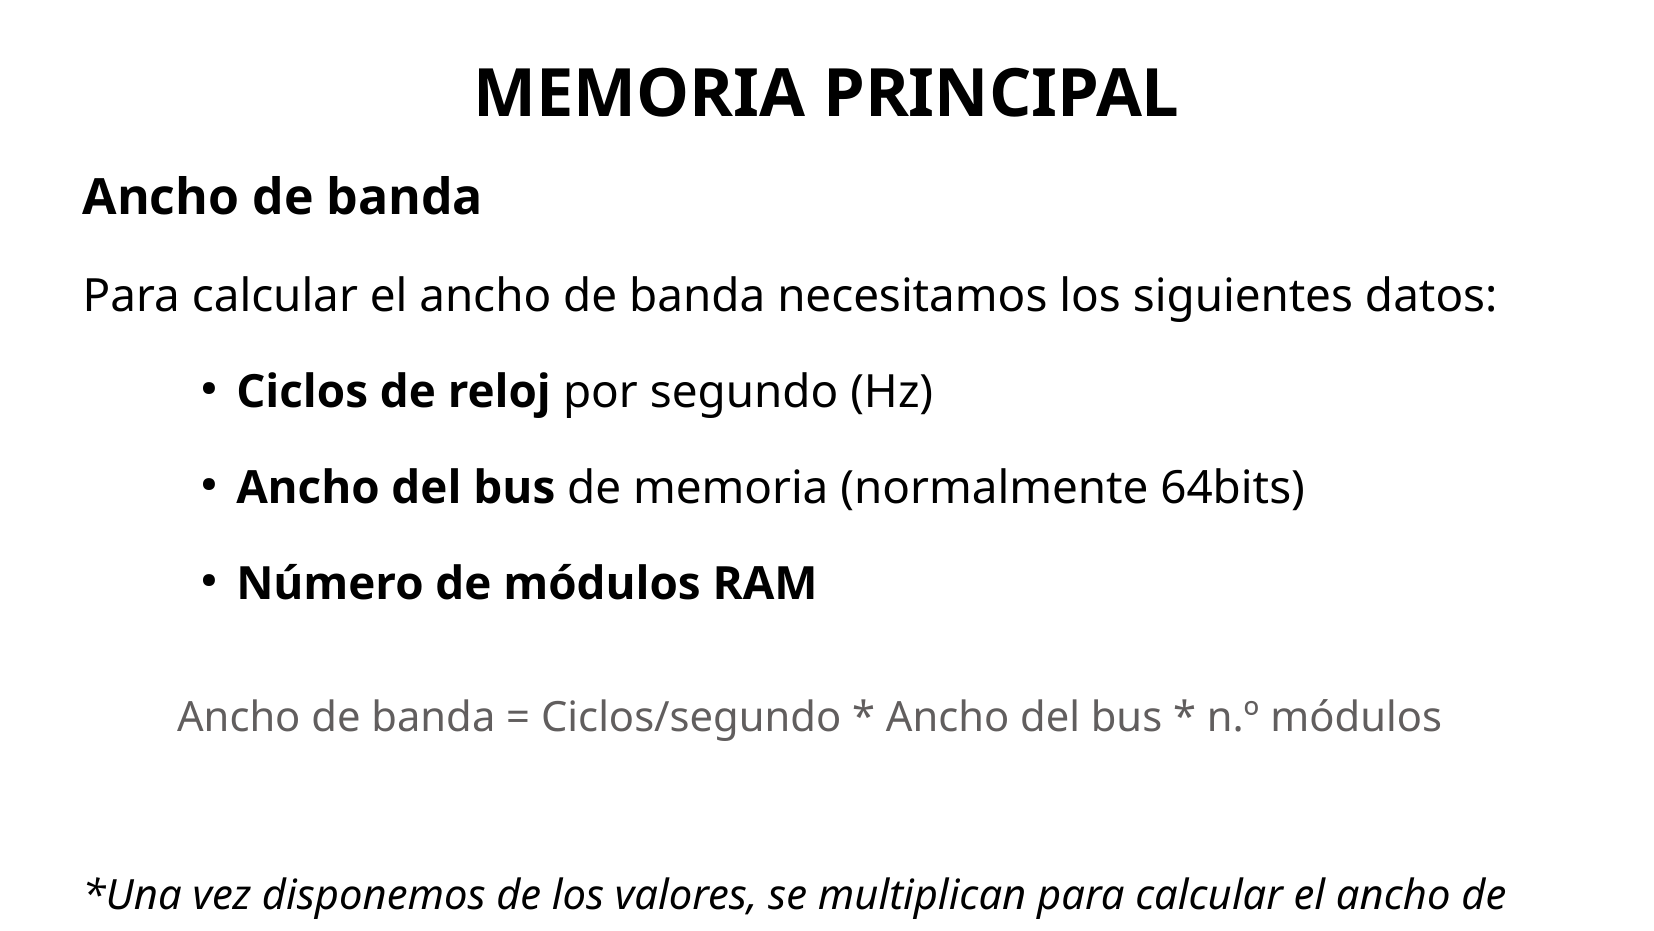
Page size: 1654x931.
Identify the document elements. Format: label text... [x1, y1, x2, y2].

subtitle Ancho de banda Para calcular el ancho de banda necesitamos los siguientes datos: Ciclos de reloj por segundo (Hz) Ancho del bus de memoria (normalmente 64bits) Número de módulos RAM Ancho de banda = Ciclos/segundo * Ancho del bus * n.º módulos *Una vez disponemos de los valores, se multiplican para calcular el ancho de banda [82, 147, 1571, 827]
title MEMORIA PRINCIPAL [82, 37, 1571, 147]
